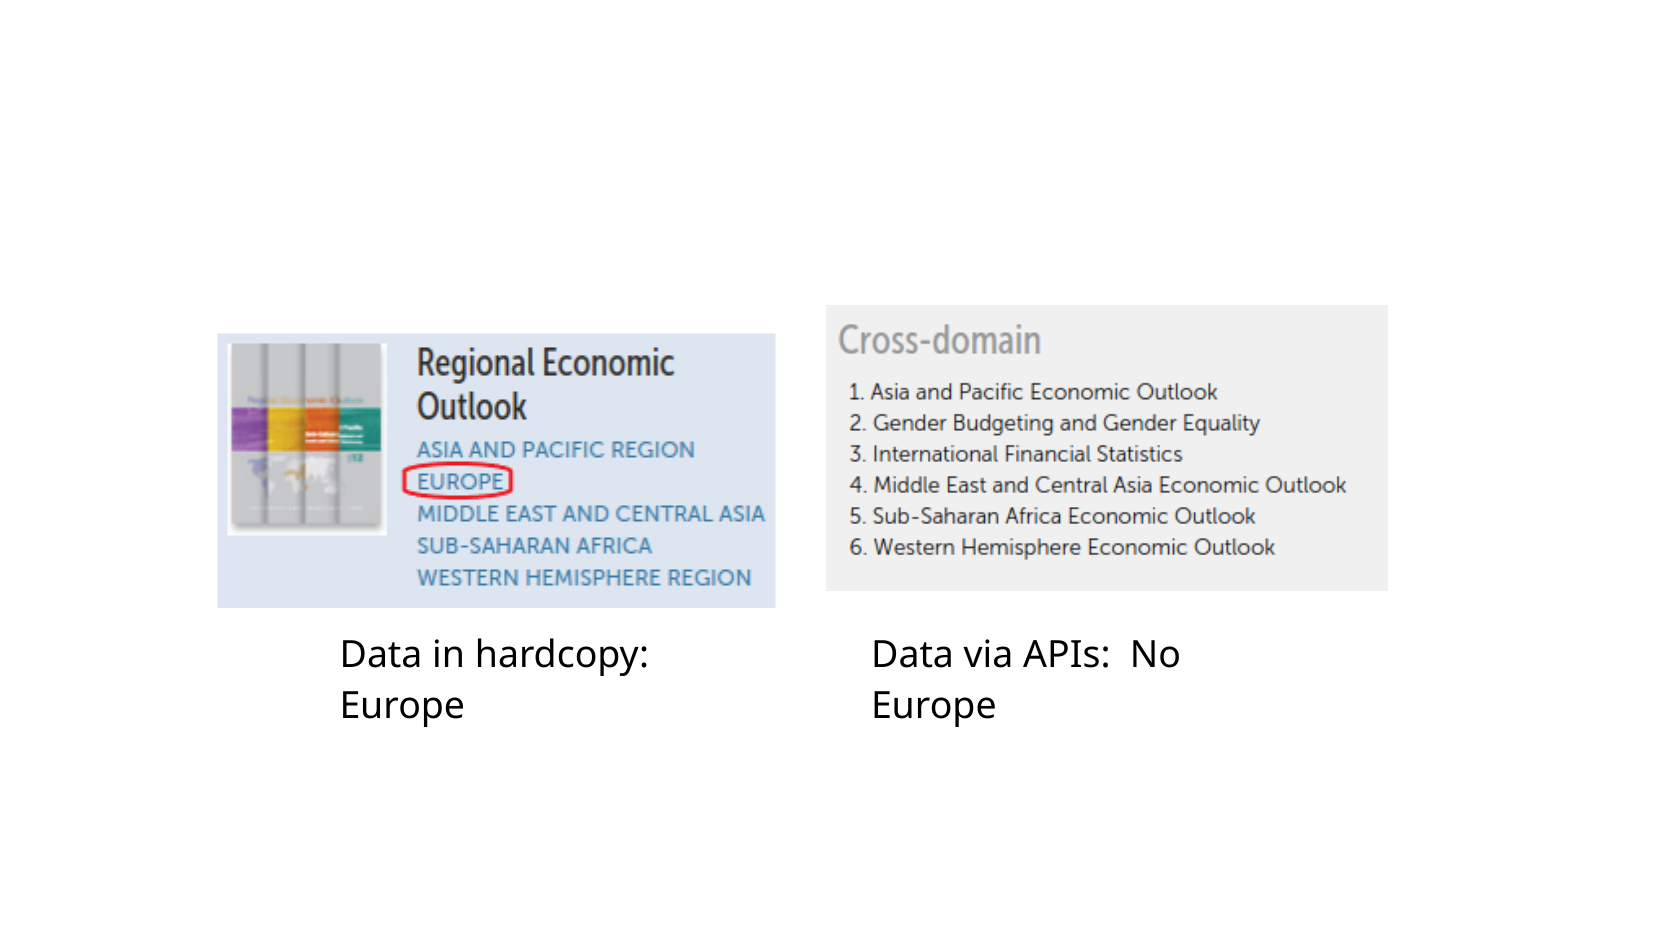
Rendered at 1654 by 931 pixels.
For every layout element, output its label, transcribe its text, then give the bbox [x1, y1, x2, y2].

picture [826, 305, 1388, 591]
text_box Data via APIs: No Europe [856, 620, 1329, 689]
text_box Data in hardcopy: Europe [324, 620, 798, 689]
picture [206, 324, 784, 608]
